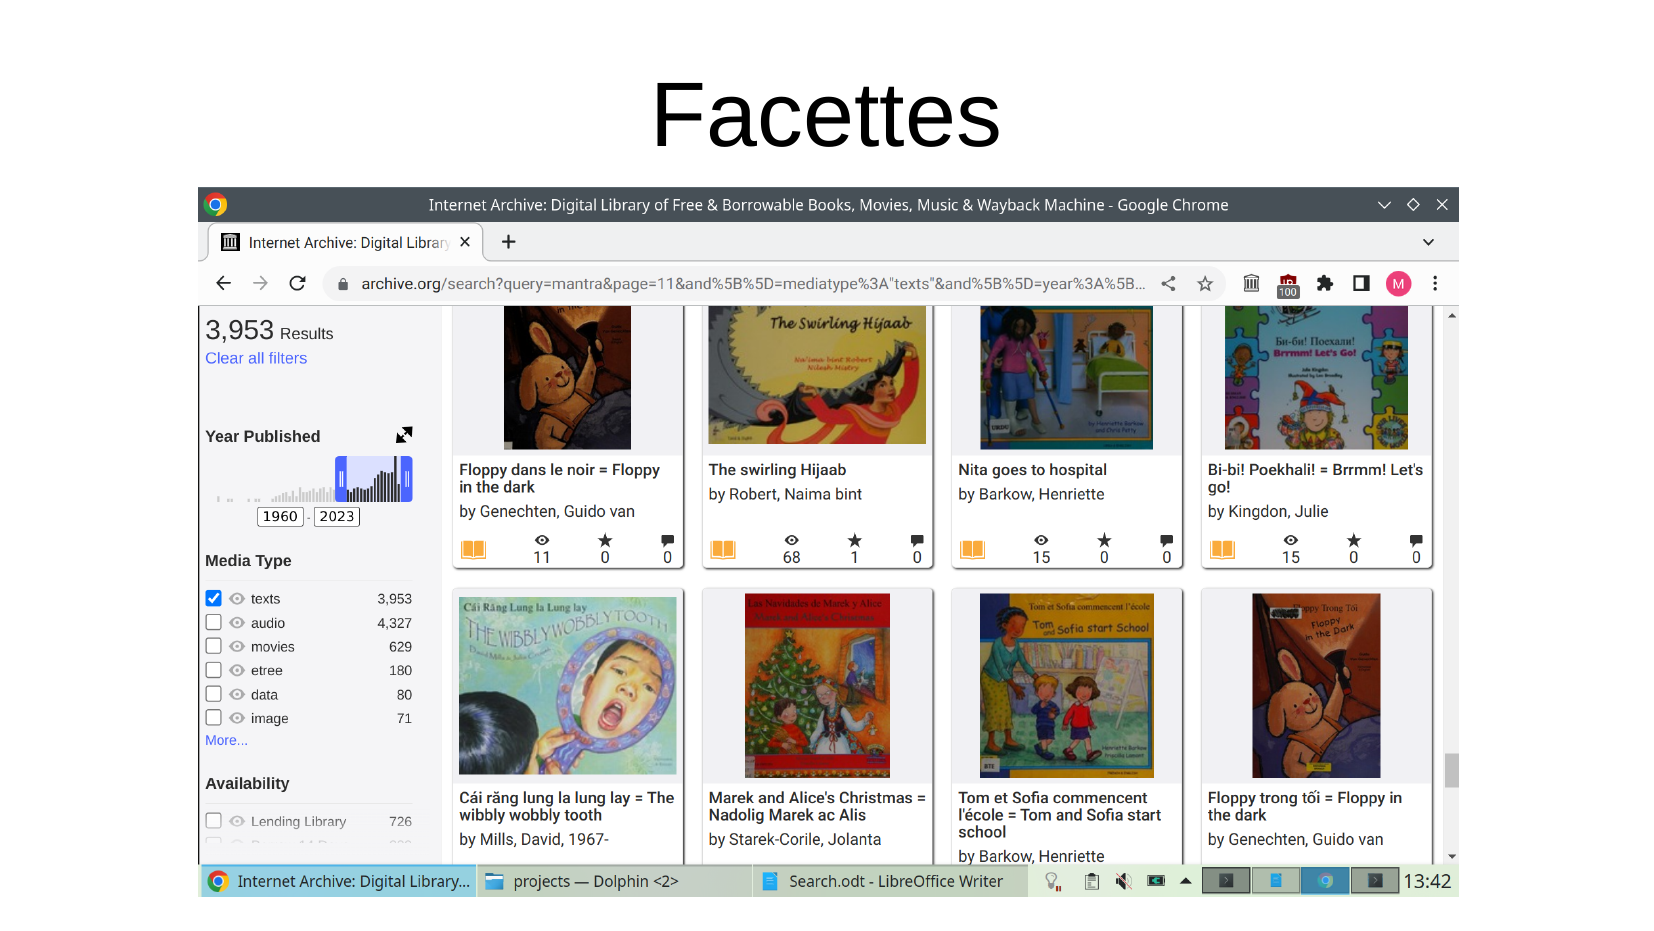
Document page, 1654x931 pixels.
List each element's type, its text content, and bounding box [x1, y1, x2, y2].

picture [198, 187, 1459, 897]
title Facettes [82, 37, 1571, 193]
